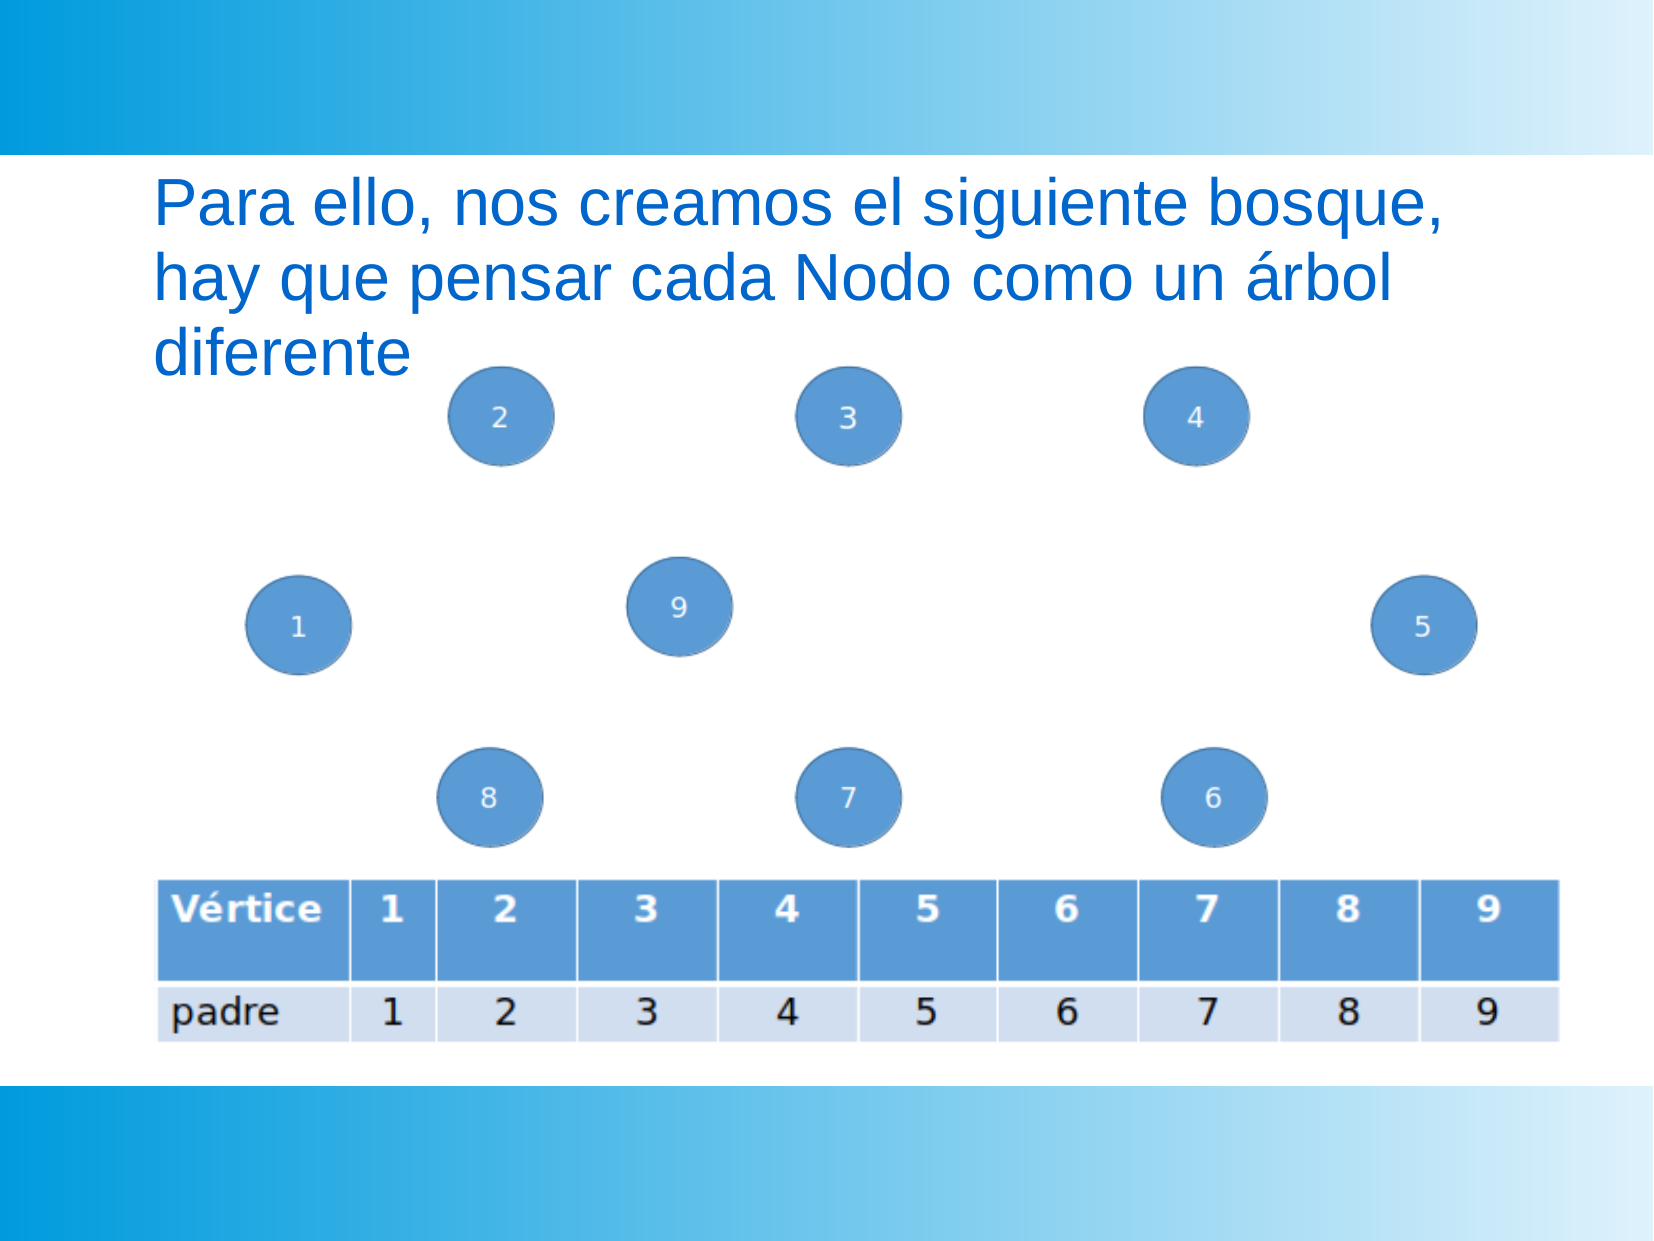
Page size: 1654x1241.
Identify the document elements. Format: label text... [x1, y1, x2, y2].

table_header 1 [429, 1086, 433, 1241]
table_header 1 [429, 0, 433, 154]
table_header 9 [332, 1086, 336, 1241]
list Para ello, nos creamos el siguiente bosque, hay que pensar cada Nodo como un árbol diferente [82, 165, 1571, 885]
picture [142, 850, 1571, 1075]
table_header 9 [332, 0, 336, 154]
